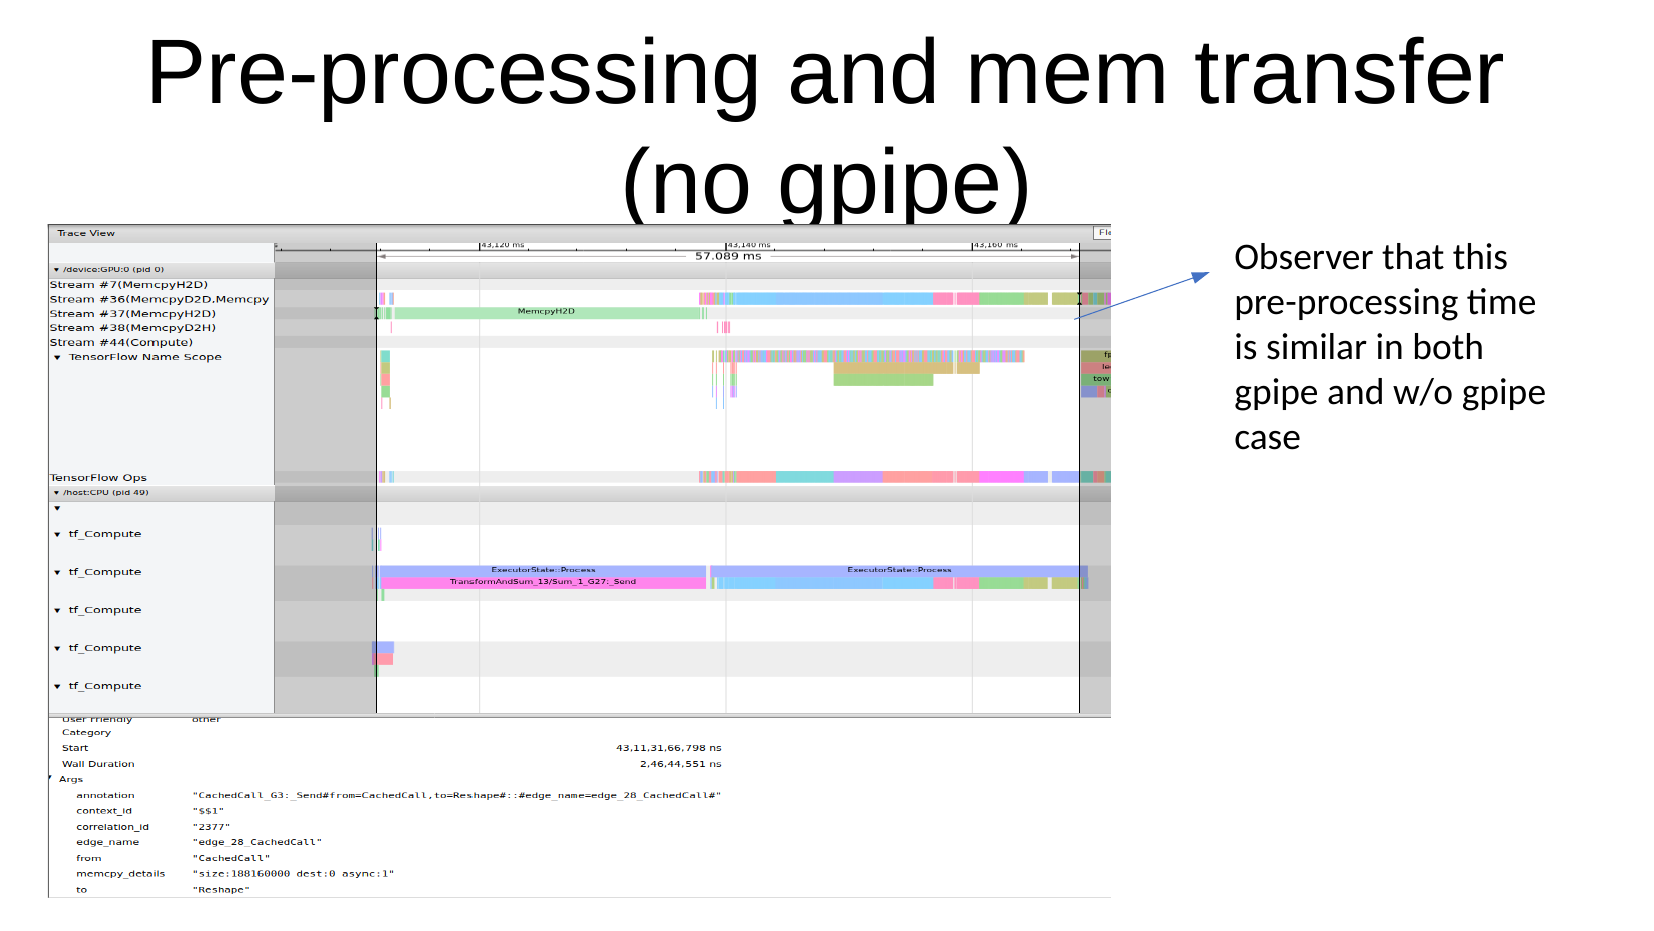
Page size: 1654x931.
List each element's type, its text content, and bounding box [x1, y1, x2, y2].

picture [47, 224, 1111, 898]
title Pre-processing and mem transfer (no gpipe) [82, 12, 1571, 218]
text_box Observer that this pre-processing time is similar in both gpipe and w/o gpipe case [1219, 224, 1571, 467]
